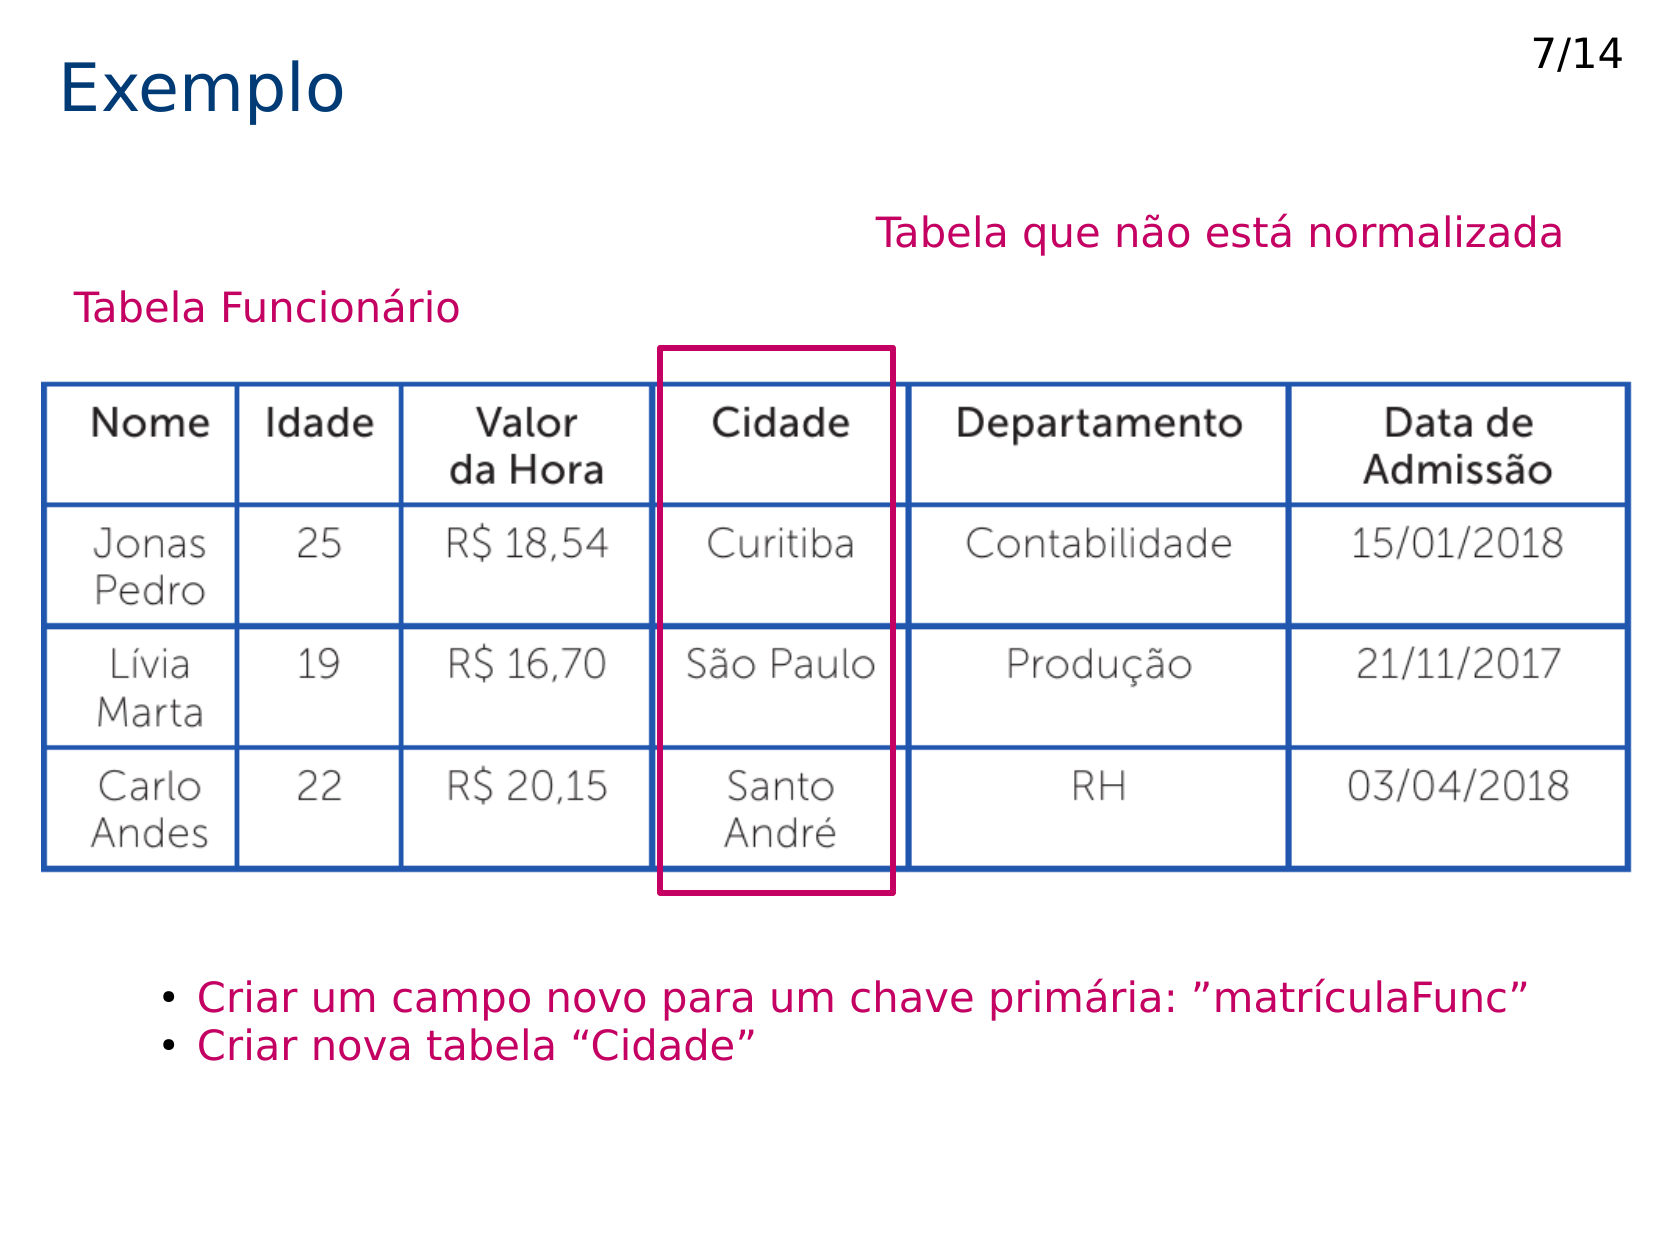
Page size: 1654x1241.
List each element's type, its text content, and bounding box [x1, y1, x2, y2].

picture [663, 379, 890, 877]
picture [41, 379, 657, 877]
text_box Tabela que não está normalizada [861, 201, 1581, 265]
title Exemplo [59, 29, 1506, 148]
picture [896, 379, 1636, 877]
text_box Tabela Funcionário [59, 276, 477, 340]
text_box Criar um campo novo para um chave primária: ”matrículaFunc” Criar nova tabela “Cidade” [146, 966, 1617, 1171]
